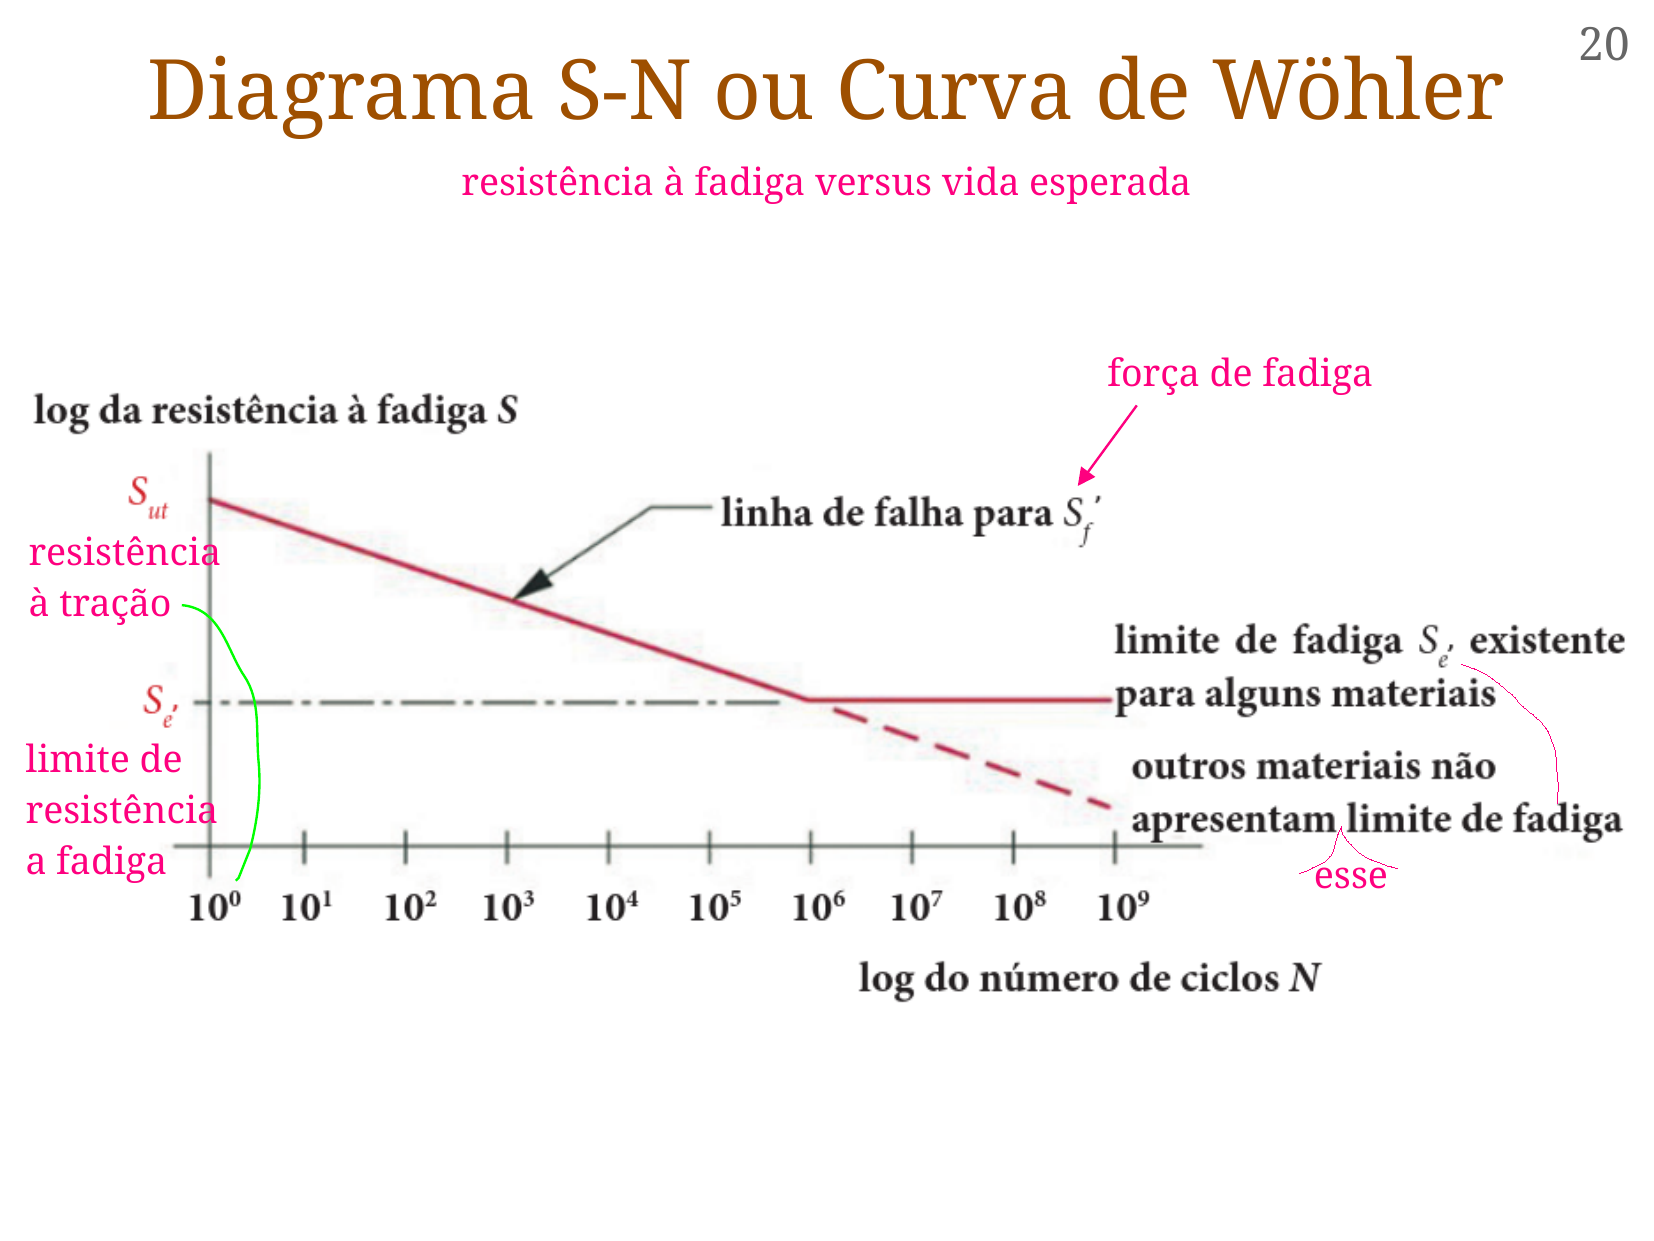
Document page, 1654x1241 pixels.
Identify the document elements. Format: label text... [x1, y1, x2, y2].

text_box esse [1299, 841, 1403, 908]
picture [25, 383, 1639, 1004]
title Diagrama S-N ou Curva de Wöhler [59, 29, 1595, 148]
picture [25, 635, 258, 876]
text_box resistência à tração [13, 517, 237, 635]
text_box limite de resistência a fadiga [10, 724, 237, 893]
text_box força de fadiga [1092, 339, 1403, 406]
text_box resistência à fadiga versus vida esperada [191, 147, 1462, 214]
